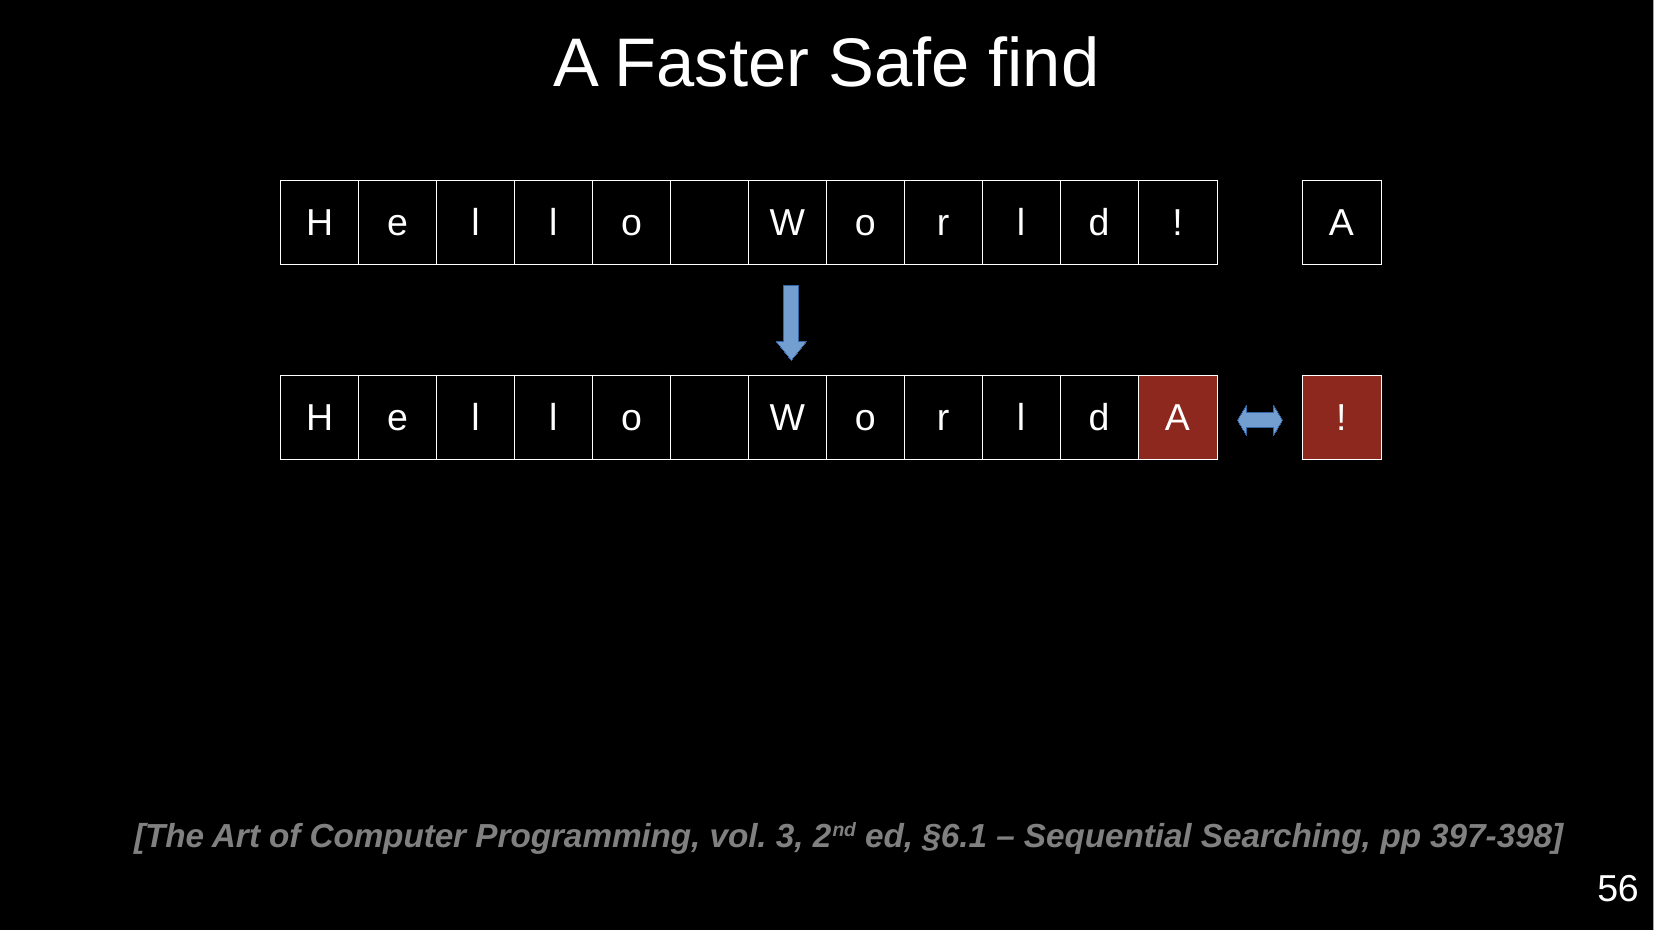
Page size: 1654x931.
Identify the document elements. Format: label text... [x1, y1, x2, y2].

table_header l [515, 181, 592, 264]
table_header o [593, 181, 670, 264]
title A Faster Safe find [82, 4, 1571, 121]
table_header W [749, 376, 826, 459]
table_header [671, 181, 748, 264]
text_box [776, 285, 807, 361]
table_header H [281, 376, 358, 459]
table_header o [827, 181, 904, 264]
table_header W [749, 181, 826, 264]
table_header l [437, 181, 514, 264]
table_header H [281, 181, 358, 264]
table_header d [1061, 181, 1138, 264]
table_header r [905, 181, 982, 264]
table_header o [827, 376, 904, 459]
text_box [1237, 405, 1283, 436]
table_header e [359, 376, 436, 459]
table_header l [983, 181, 1060, 264]
table_header A [1139, 376, 1217, 459]
table_header e [359, 181, 436, 264]
table_header d [1061, 376, 1138, 459]
table_header l [983, 376, 1060, 459]
table_header ! [1303, 376, 1381, 459]
table_header l [515, 376, 592, 459]
table_header l [437, 376, 514, 459]
table_header r [905, 376, 982, 459]
table_header [671, 376, 748, 459]
text_box <number> [1024, 860, 1654, 931]
table_header ! [1139, 181, 1217, 264]
text_box [The Art of Computer Programming, vol. 3, 2nd ed, §6.1 – Sequential Searching, pp 397-398] [75, 810, 1579, 899]
table_header A [1303, 181, 1381, 264]
table_header o [593, 376, 670, 459]
